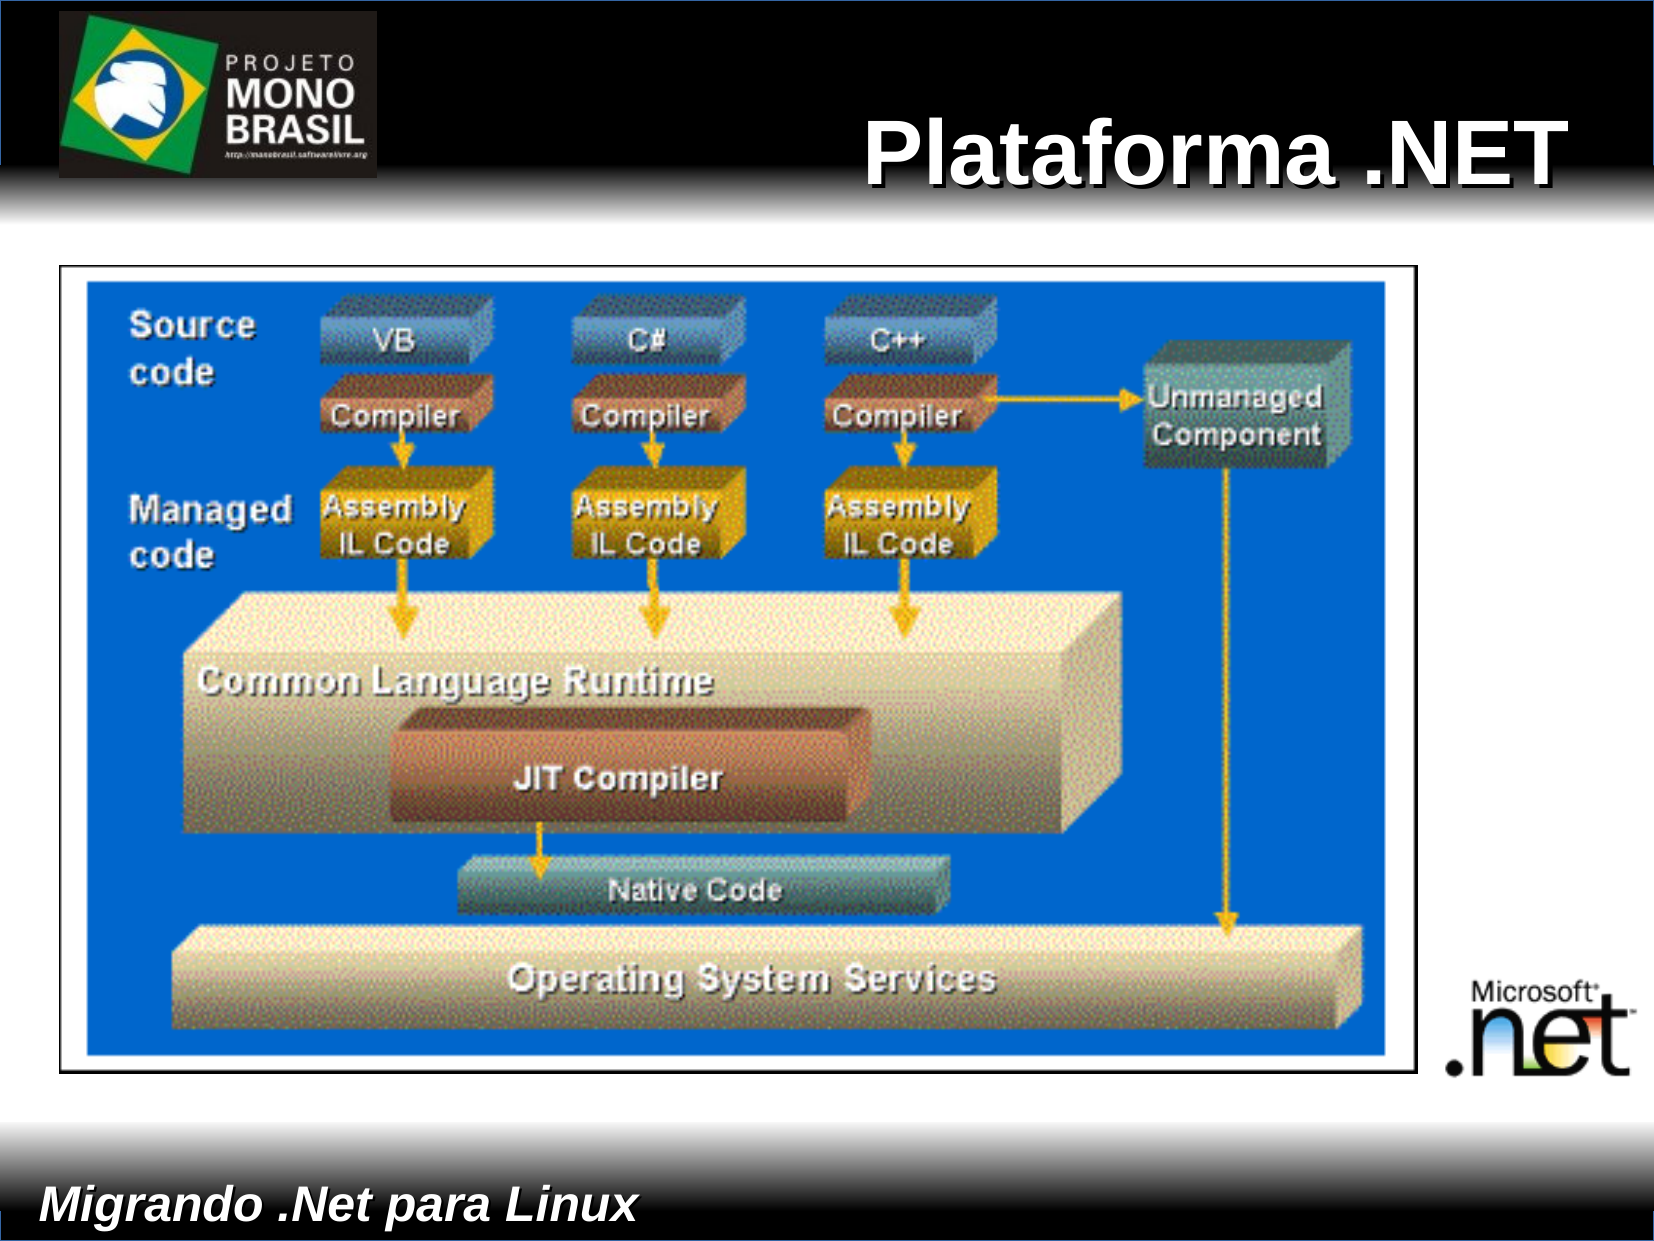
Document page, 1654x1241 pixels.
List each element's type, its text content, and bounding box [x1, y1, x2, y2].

picture [1431, 974, 1654, 1093]
title Plataforma .NET [82, 49, 1571, 257]
text_box Migrando .Net para Linux [23, 1168, 546, 1241]
picture [59, 265, 1418, 1074]
picture [59, 11, 377, 178]
